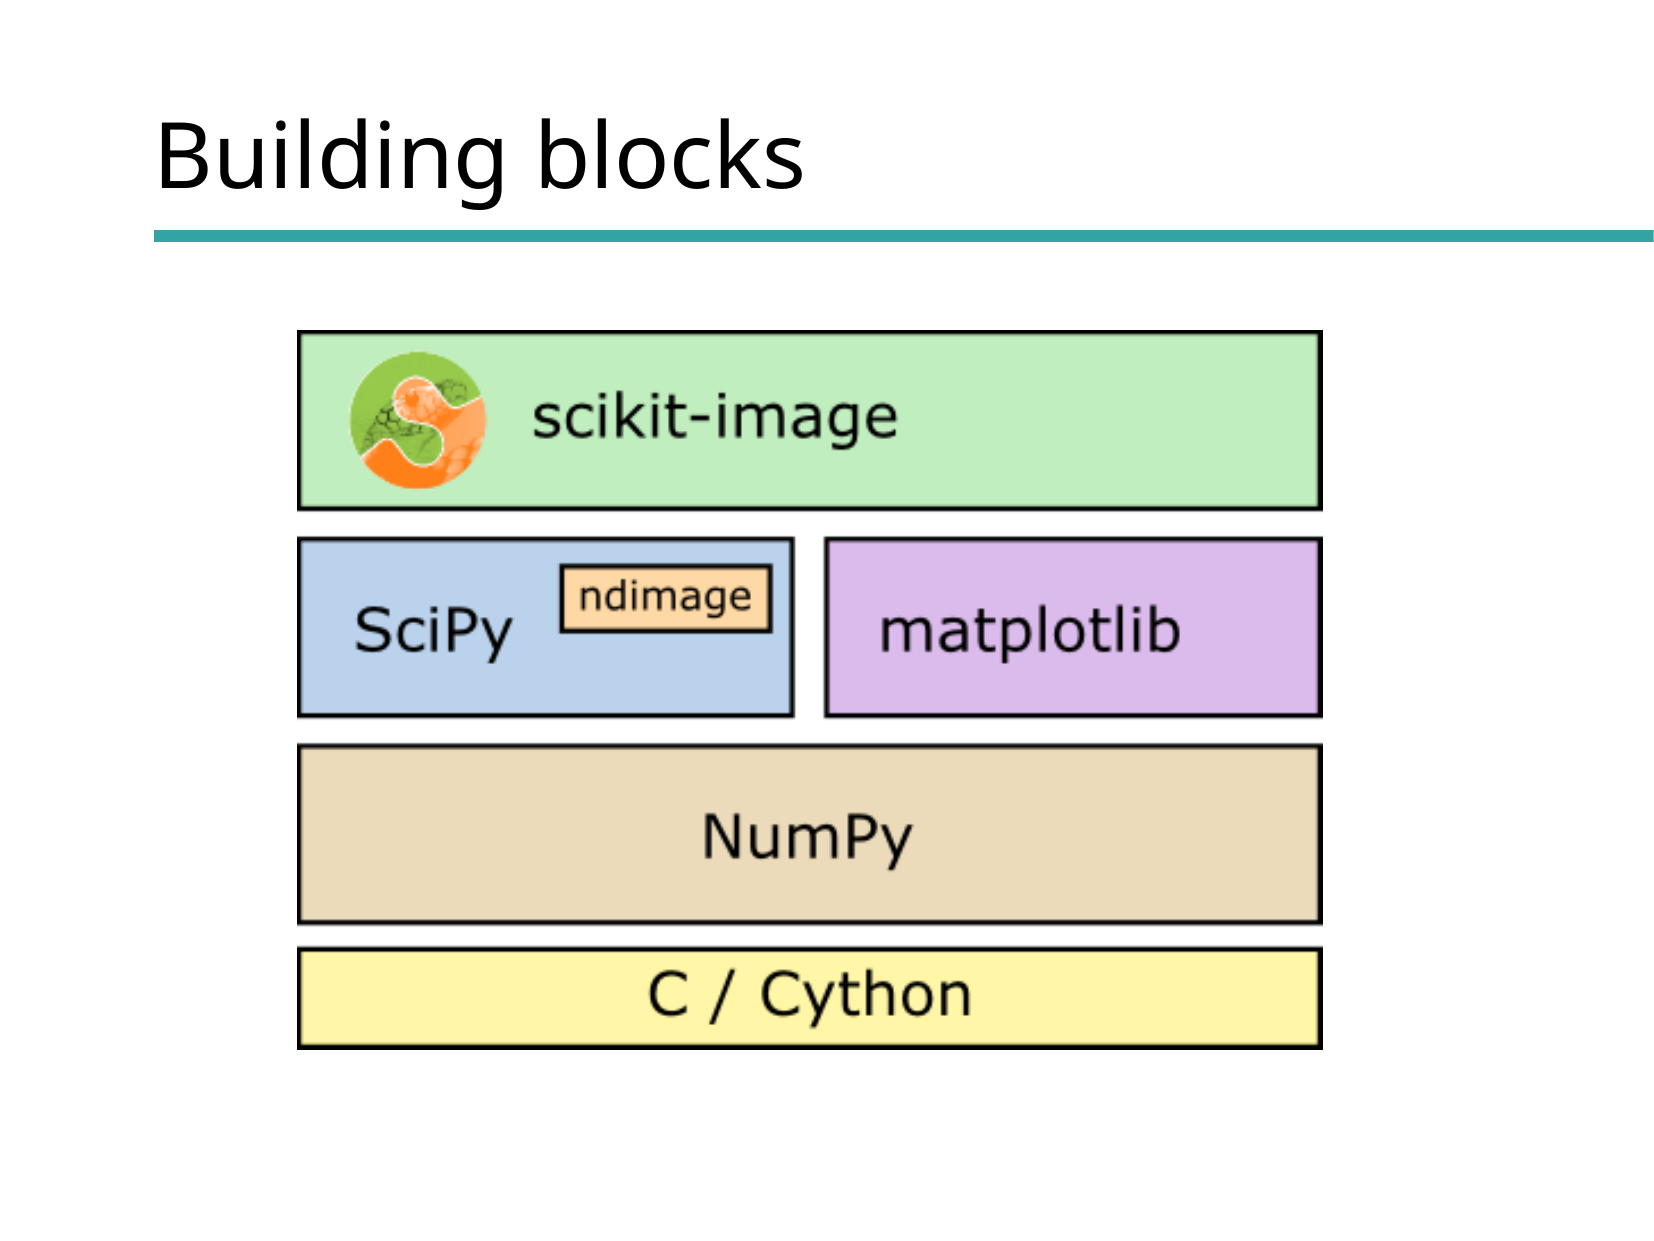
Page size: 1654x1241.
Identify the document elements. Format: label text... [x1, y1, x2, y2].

title Building blocks [153, 49, 1642, 257]
picture [297, 330, 1323, 1051]
